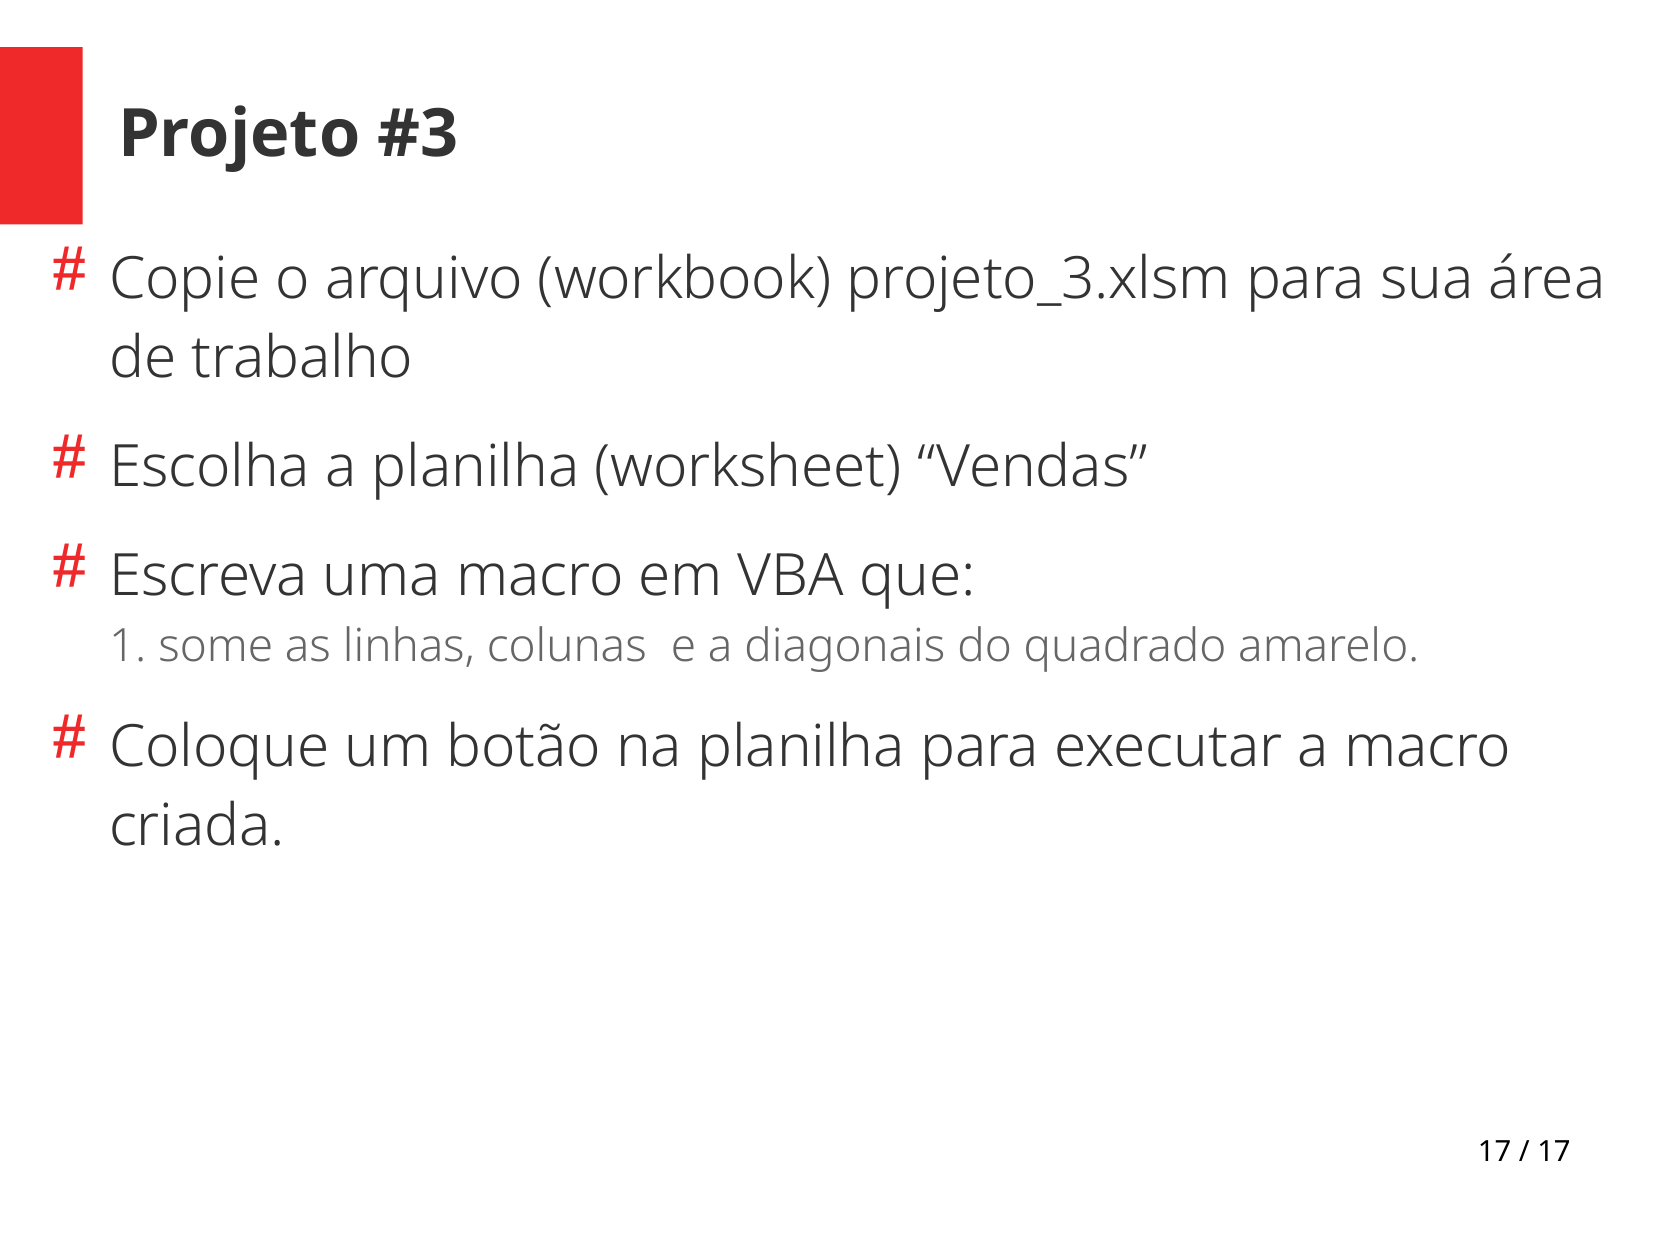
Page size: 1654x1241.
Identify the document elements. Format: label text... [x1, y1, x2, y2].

list Copie o arquivo (workbook) projeto_3.xlsm para sua área de trabalho Escolha a planilha (worksheet) “Vendas” Escreva uma macro em VBA que: 1. some as linhas, colunas e a diagonais do quadrado amarelo. Coloque um botão na planilha para executar a macro criada. [35, 236, 1607, 1111]
title Projeto #3 [118, 49, 1571, 213]
